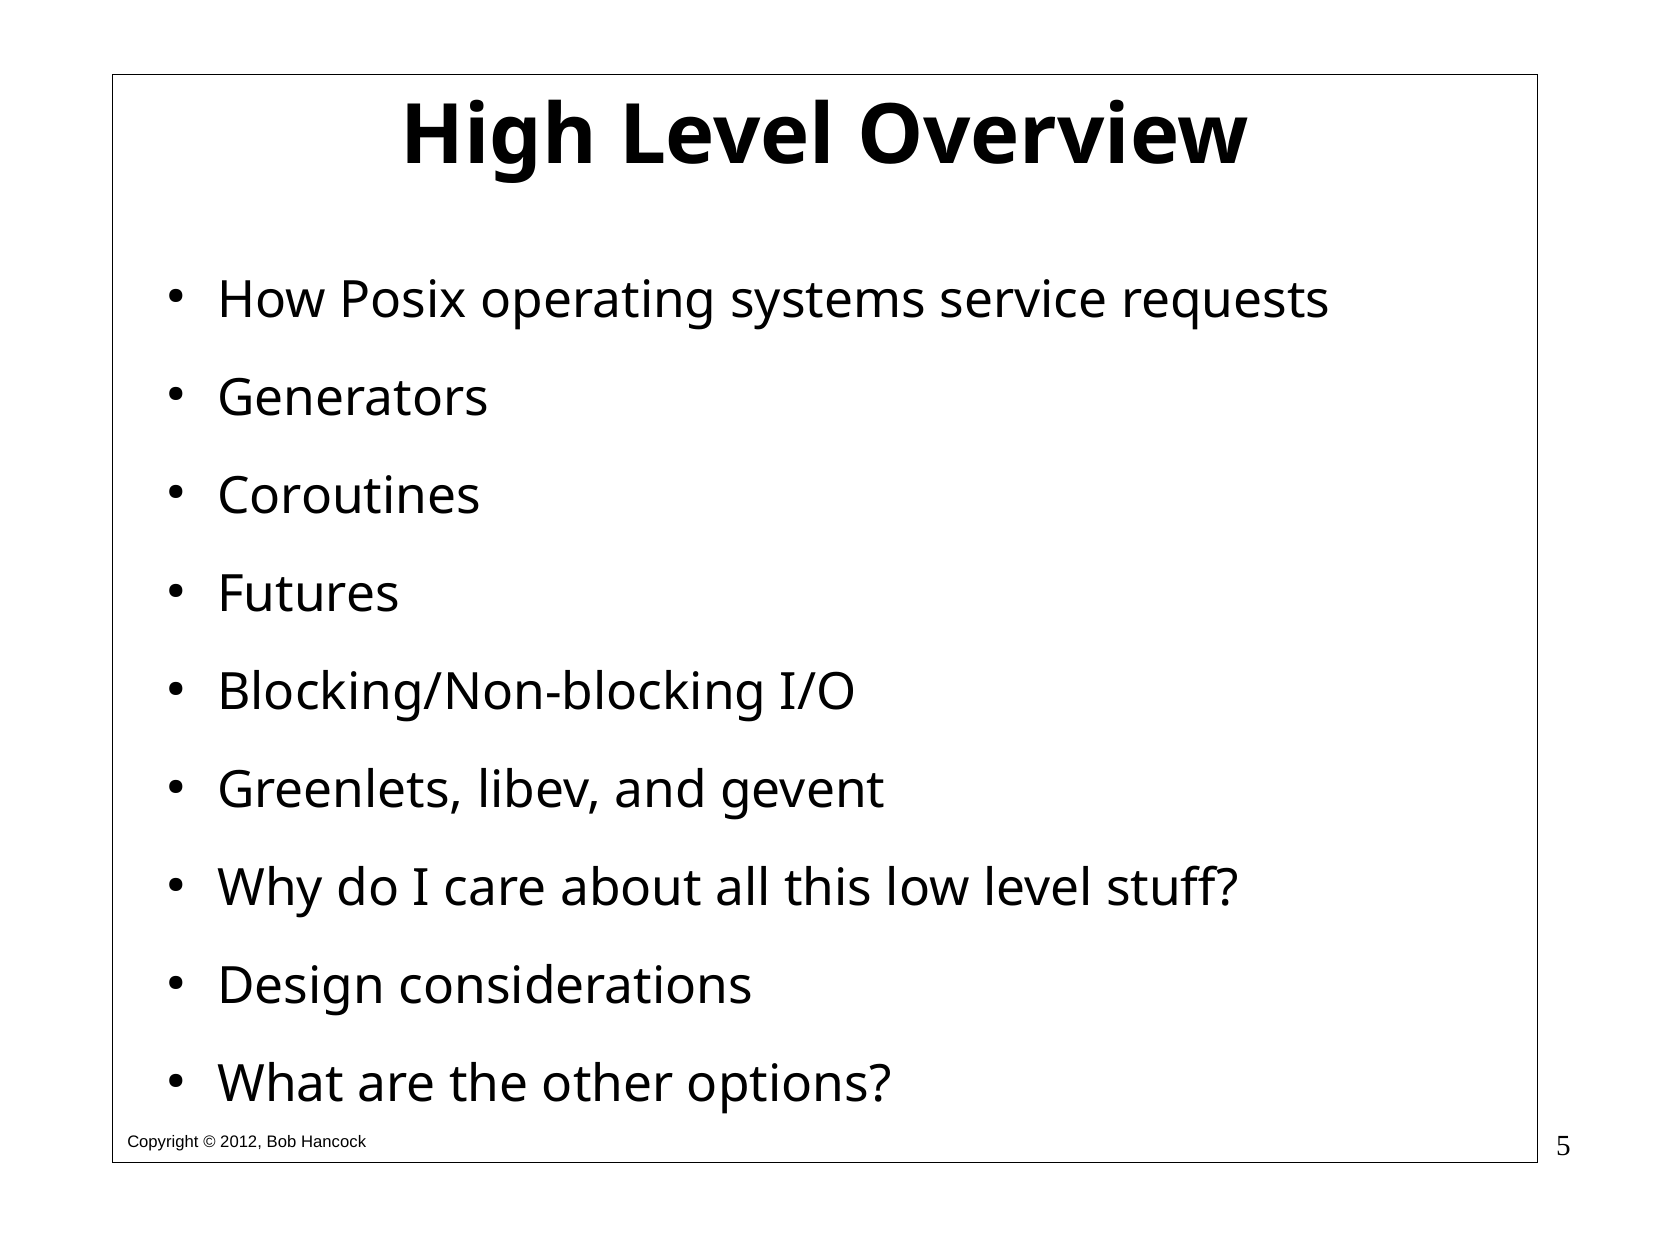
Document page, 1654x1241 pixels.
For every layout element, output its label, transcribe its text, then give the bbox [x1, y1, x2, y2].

title High Level Overview [112, 75, 1538, 188]
text_box Copyright © 2012, Bob Hancock [112, 1125, 382, 1159]
list How Posix operating systems service requests Generators Coroutines Futures Blocking/Non-blocking I/O Greenlets, libev, and gevent Why do I care about all this low level stuff? Design considerations What are the other options? [150, 262, 1501, 1126]
